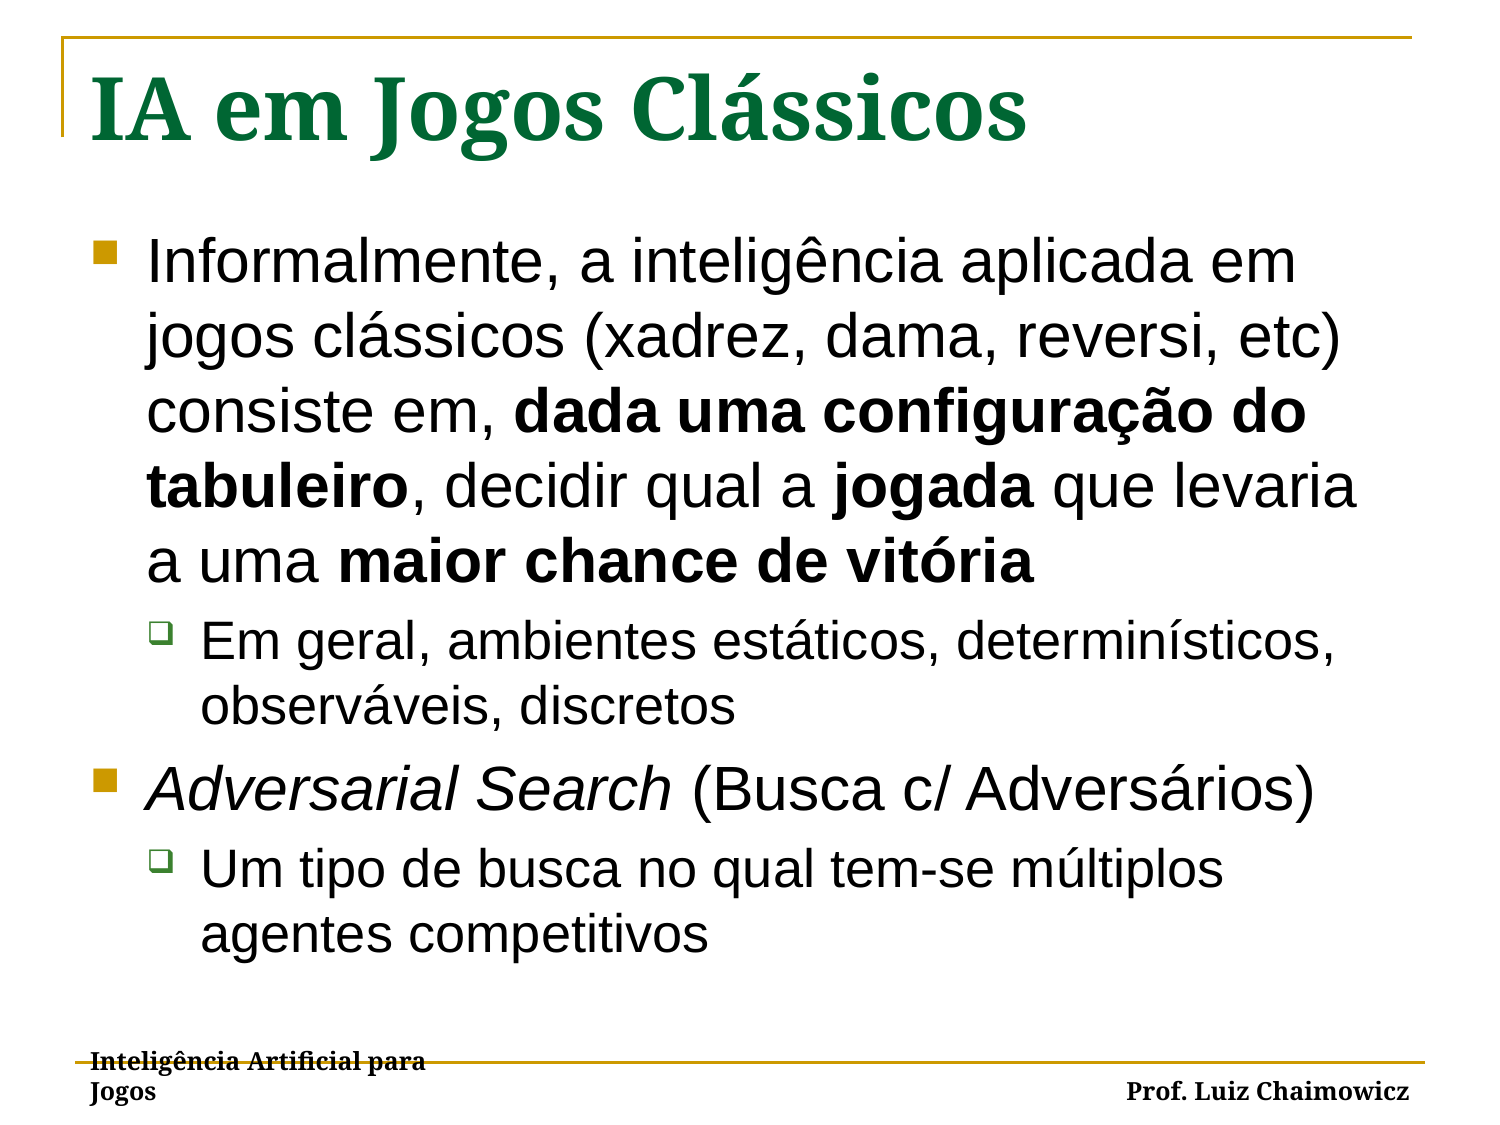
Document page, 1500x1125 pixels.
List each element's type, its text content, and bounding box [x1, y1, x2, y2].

footer Inteligência Artificial para Jogos [75, 1074, 500, 1113]
title IA em Jogos Clássicos [75, 45, 1425, 188]
list Informalmente, a inteligência aplicada em jogos clássicos (xadrez, dama, reversi, etc) consiste em, dada uma configuração do tabuleiro, decidir qual a jogada que levaria a uma maior chance de vitória Em geral, ambientes estáticos, determinísticos, observáveis, discretos Adversarial Search (Busca c/ Adversários) Um tipo de busca no qual tem-se múltiplos agentes competitivos [75, 212, 1425, 1074]
